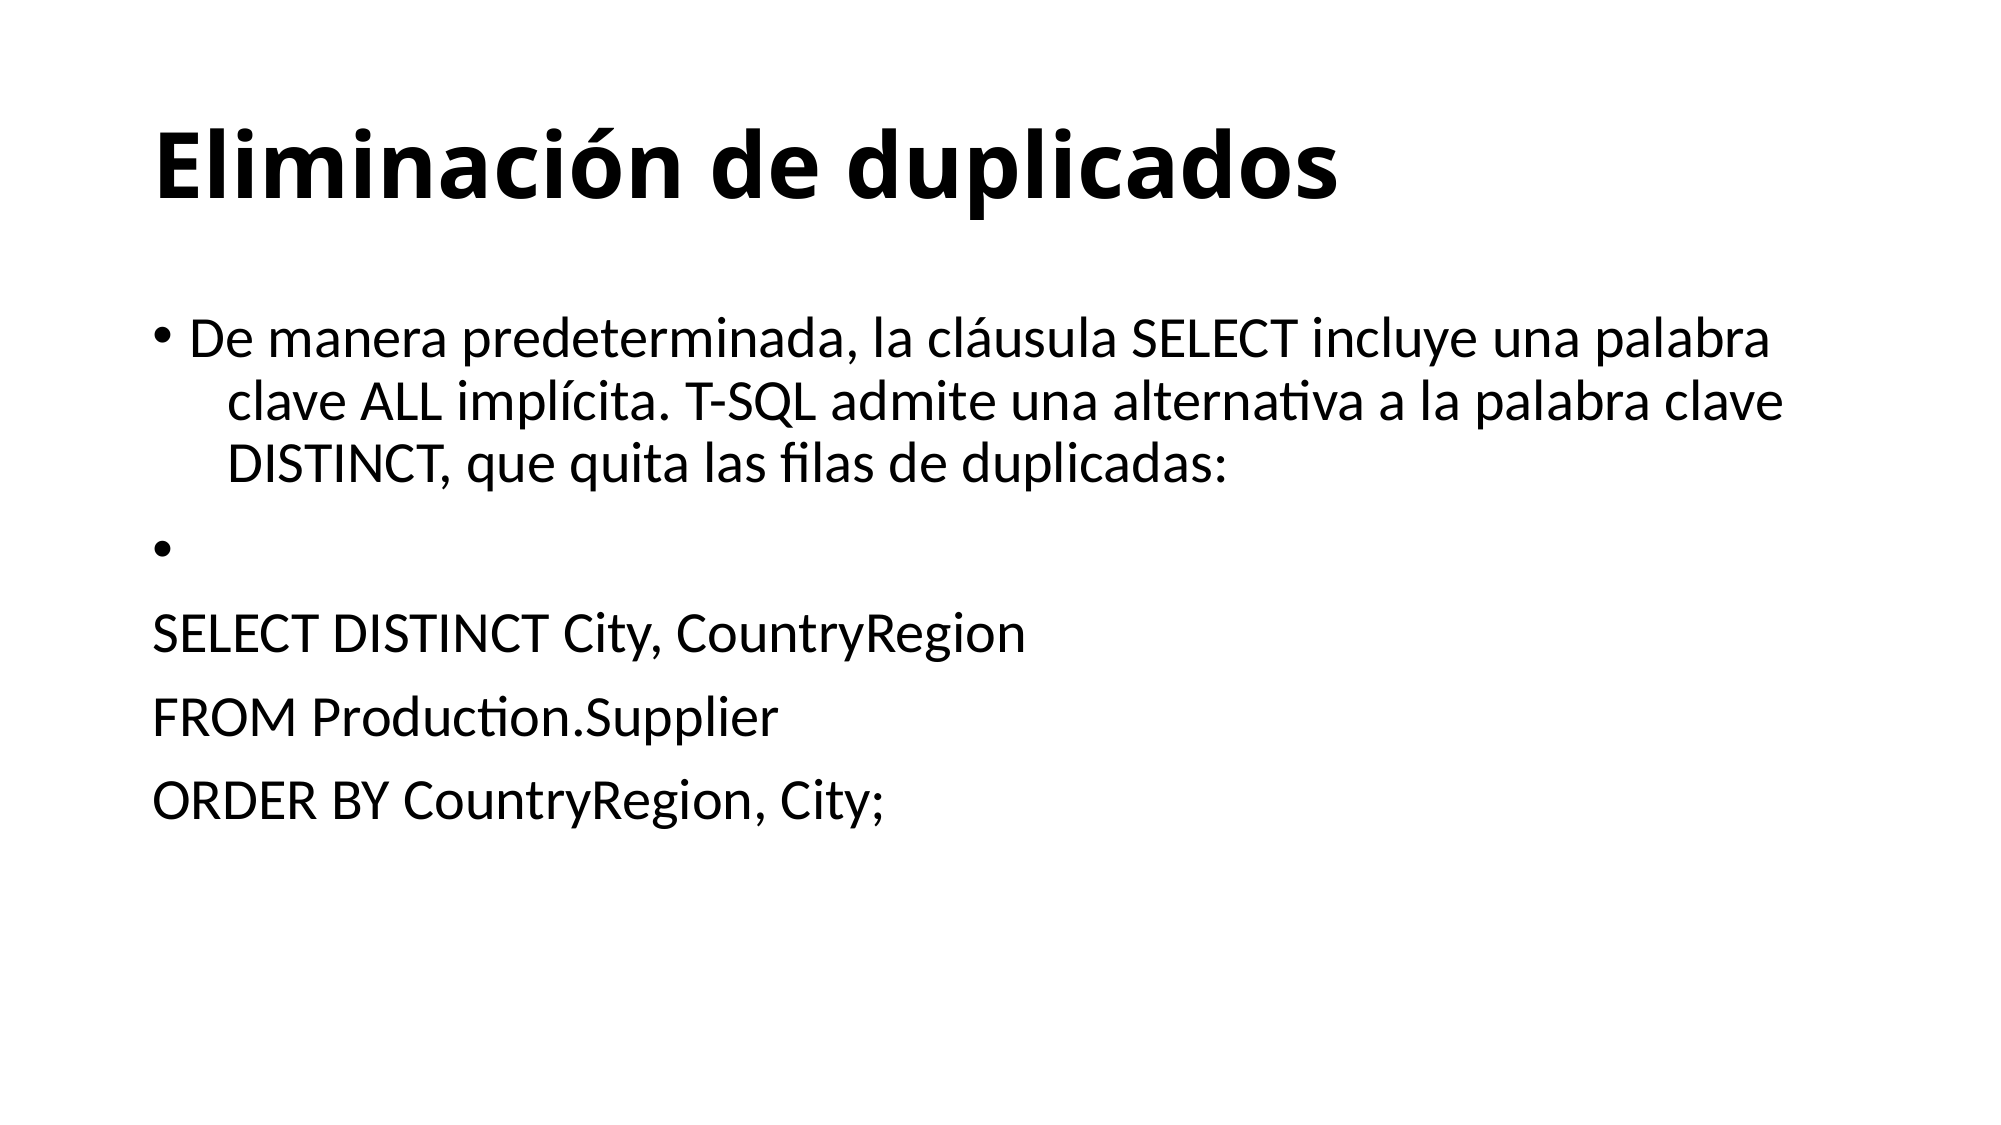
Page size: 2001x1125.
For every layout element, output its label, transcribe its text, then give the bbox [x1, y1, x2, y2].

title Eliminación de duplicados [137, 59, 1863, 278]
list De manera predeterminada, la cláusula SELECT incluye una palabra clave ALL implícita. T-SQL admite una alternativa a la palabra clave DISTINCT, que quita las filas de duplicadas: SELECT DISTINCT City, CountryRegion FROM Production.Supplier ORDER BY CountryRegion, City; [137, 299, 1863, 1014]
